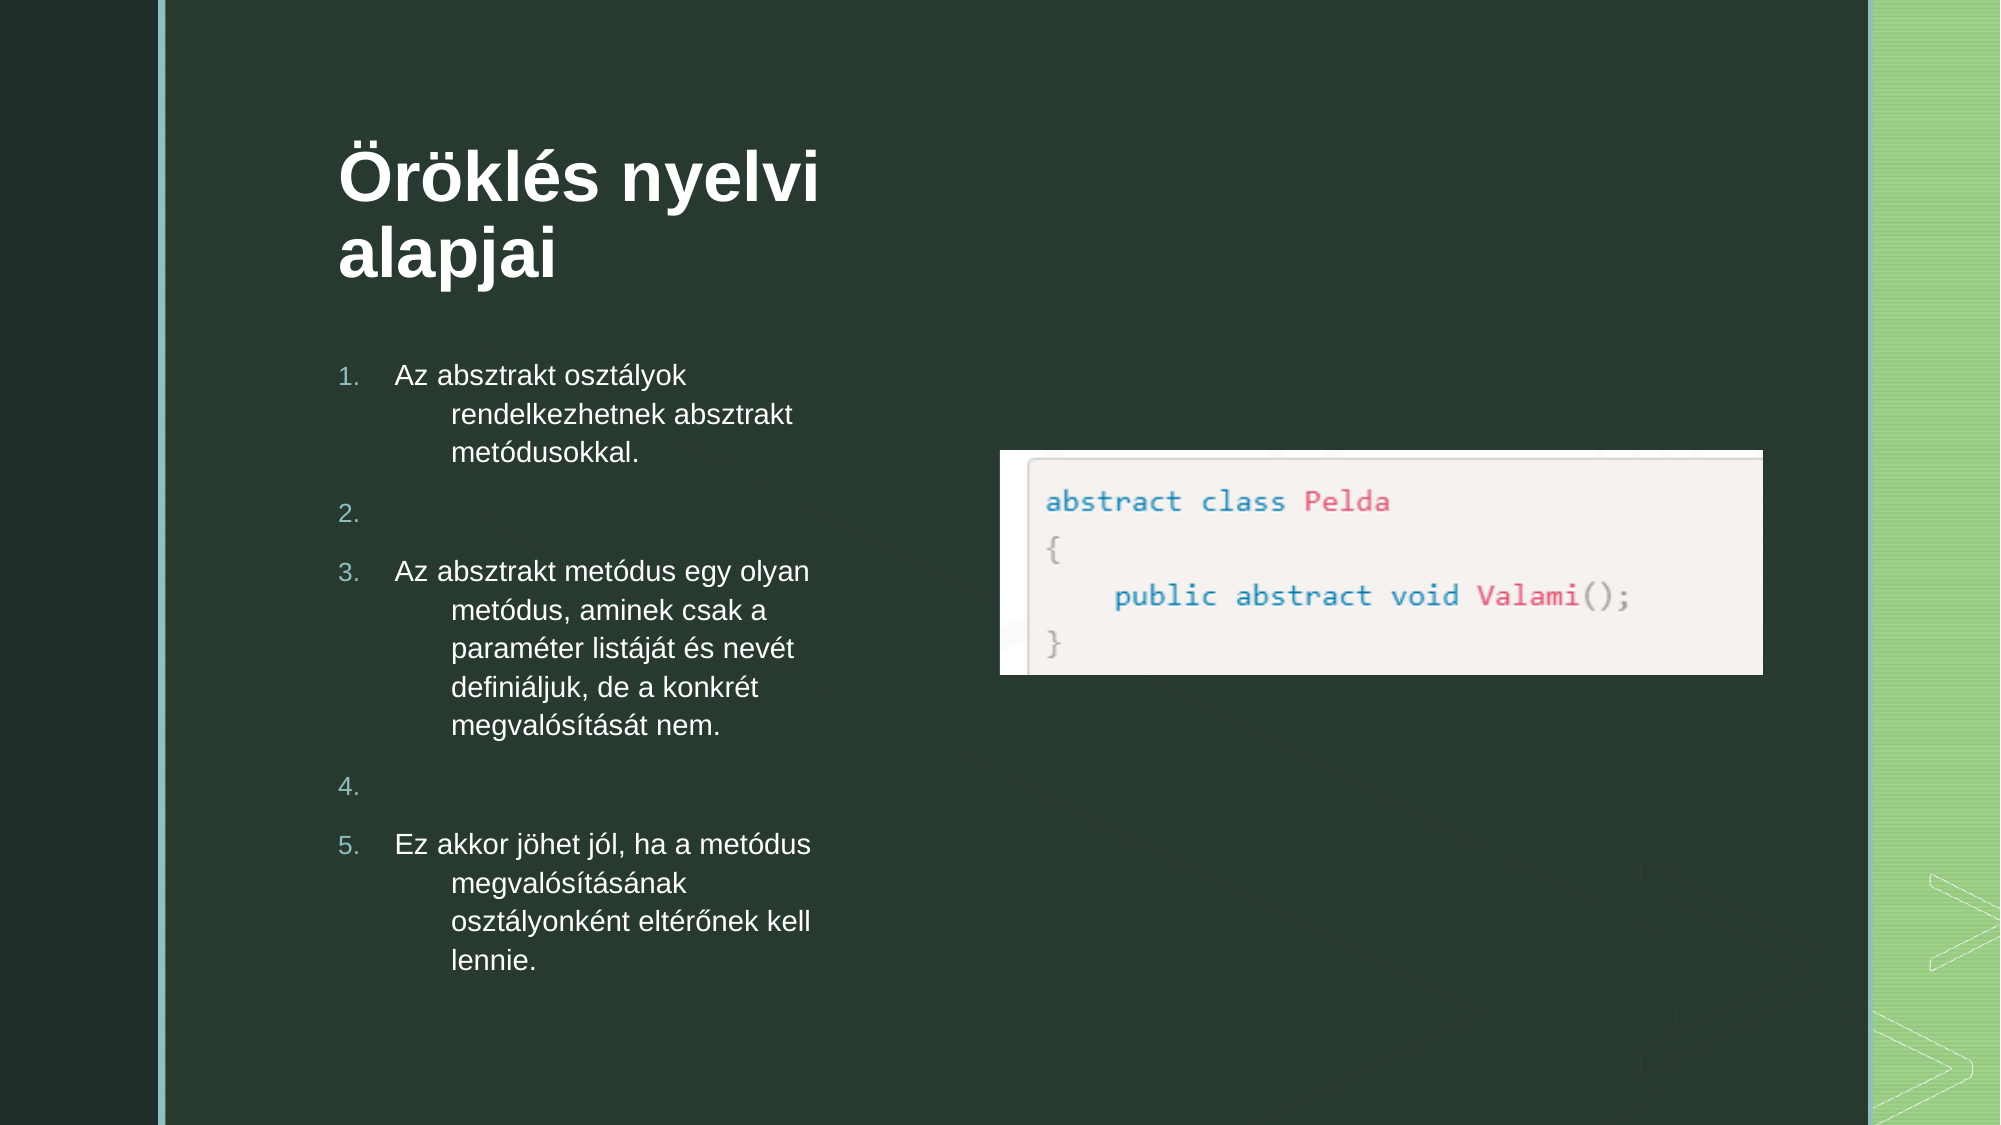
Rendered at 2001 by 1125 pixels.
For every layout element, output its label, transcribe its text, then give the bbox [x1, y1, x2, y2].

picture [1873, 0, 2000, 1125]
title Öröklés nyelvi alapjai [323, 132, 868, 310]
picture [999, 450, 1763, 676]
text_box [0, 0, 1873, 1125]
list Az absztrakt osztályok rendelkezhetnek absztrakt metódusokkal. Az absztrakt metódus egy olyan metódus, aminek csak a paraméter listáját és nevét definiáljuk, de a konkrét megvalósítását nem. Ez akkor jöhet jól, ha a metódus megvalósításának osztályonként eltérőnek kell lennie. [323, 336, 868, 993]
